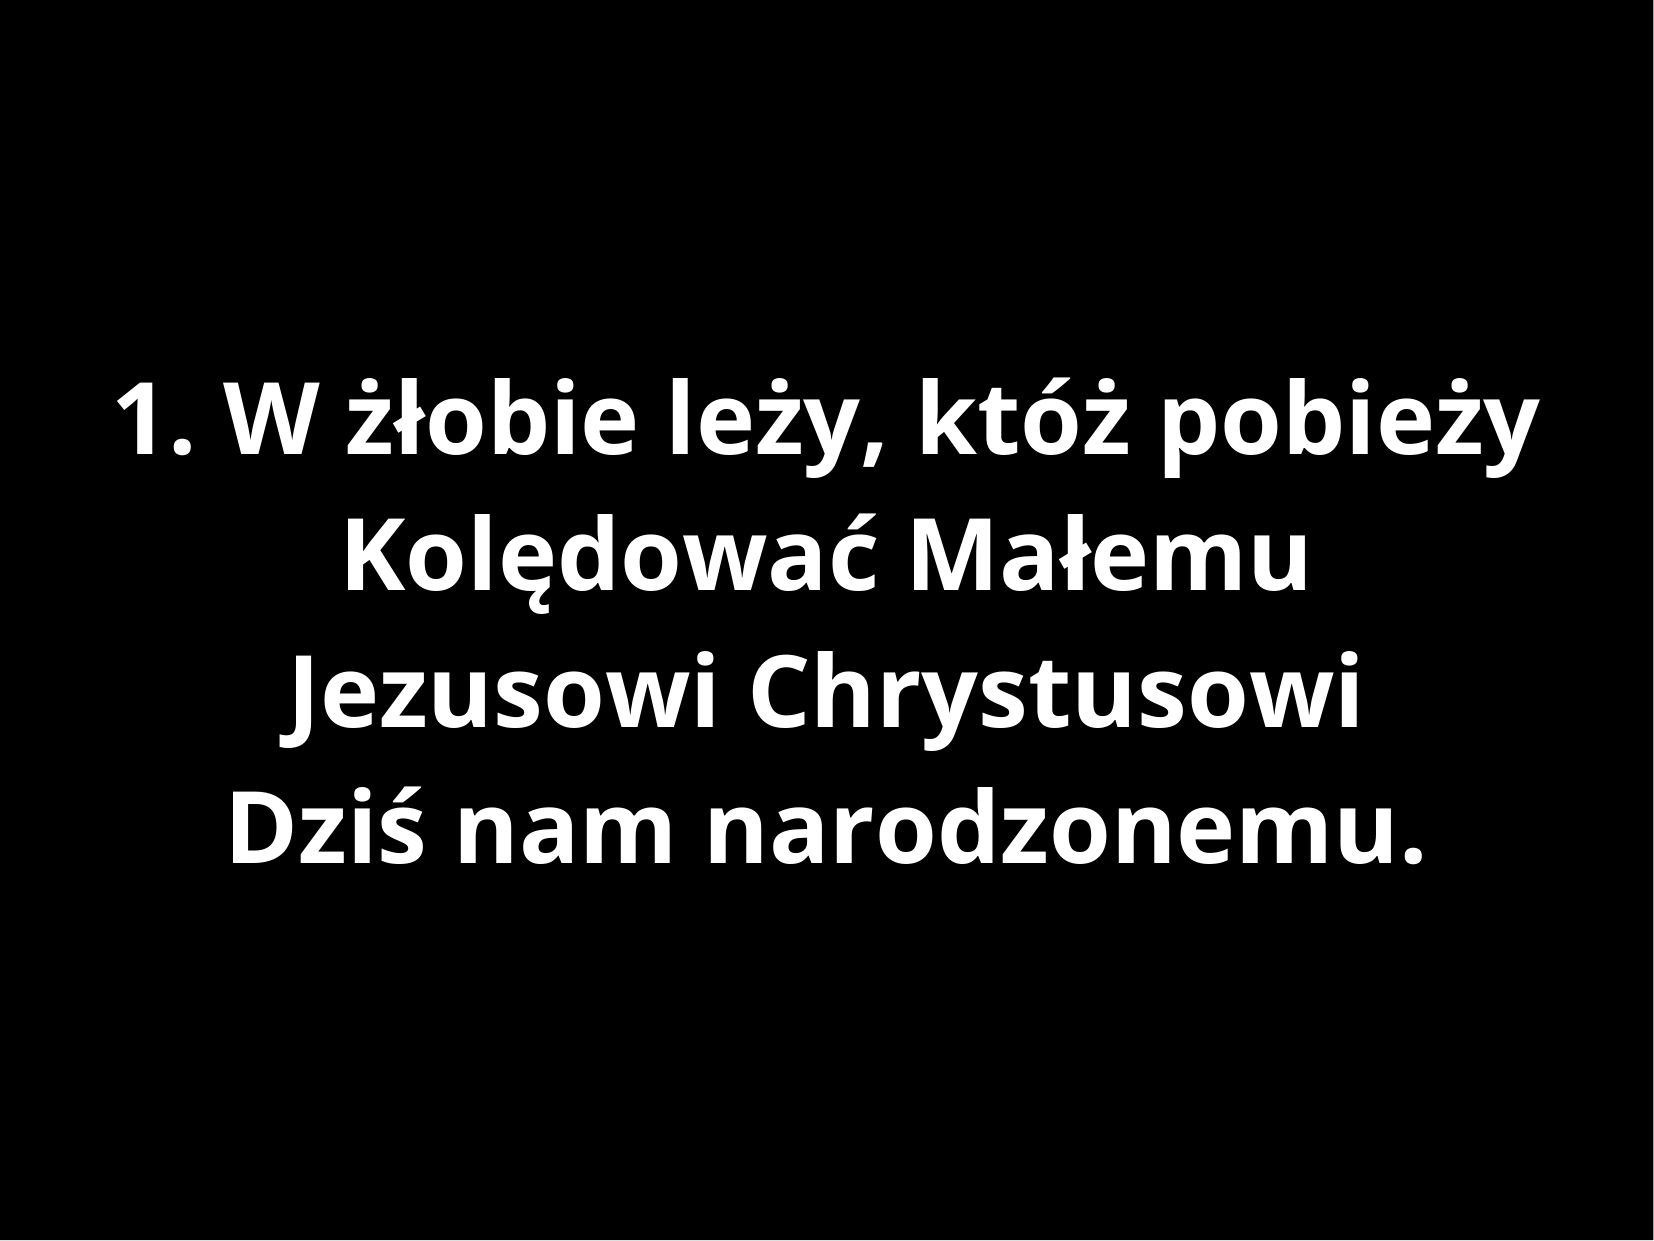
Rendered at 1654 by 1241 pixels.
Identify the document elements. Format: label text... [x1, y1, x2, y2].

title 1. W żłobie leży, któż pobieży Kolędować Małemu Jezusowi Chrystusowi Dziś nam narodzonemu. [0, 0, 1654, 1241]
